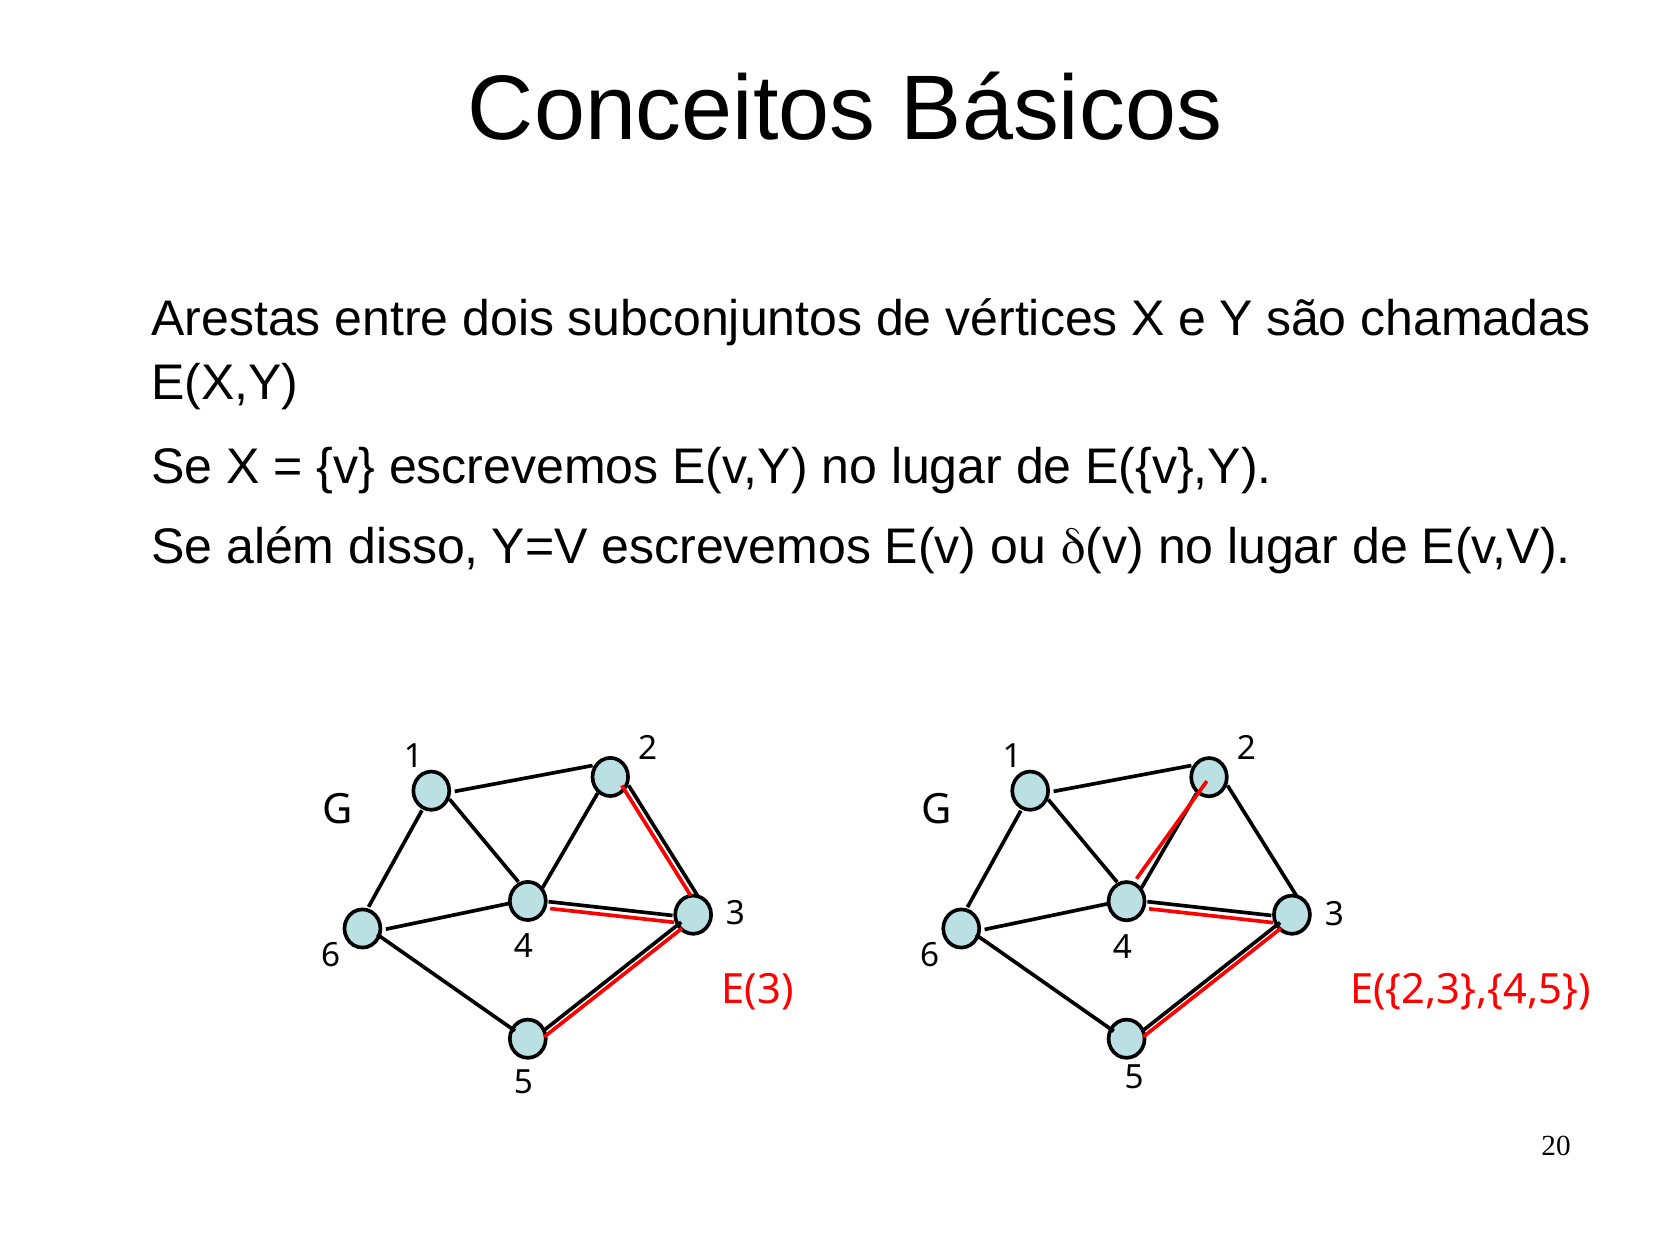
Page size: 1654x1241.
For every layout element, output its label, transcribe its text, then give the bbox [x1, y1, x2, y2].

text_box 5 [499, 1050, 548, 1111]
text_box [1191, 758, 1227, 797]
text_box [1108, 882, 1145, 915]
text_box G [906, 771, 967, 845]
text_box [592, 757, 628, 797]
text_box [675, 895, 711, 934]
text_box E({2,3},{4,5})‏ [1335, 950, 1606, 1024]
text_box 5 [1109, 1045, 1159, 1107]
text_box 6 [905, 923, 954, 985]
text_box 2 [623, 716, 672, 778]
text_box 2 [1222, 716, 1271, 778]
title Conceitos Básicos [261, 50, 1430, 164]
text_box 6 [306, 923, 356, 984]
text_box [1108, 1019, 1145, 1045]
text_box [509, 881, 546, 914]
text_box 4 [499, 914, 548, 976]
text_box 3 [711, 881, 760, 943]
text_box 1 [388, 724, 438, 786]
text_box [345, 909, 381, 948]
text_box [944, 909, 980, 948]
text_box 1 [987, 724, 1037, 786]
text_box [1273, 895, 1309, 934]
text_box [509, 1019, 546, 1050]
text_box [413, 773, 450, 810]
list Arestas entre dois subconjuntos de vértices X e Y são chamadas E(X,Y)‏ Se X = {v} escrevemos E(v,Y) no lugar de E({v},Y). Se além disso, Y=V escrevemos E(v) ou (v) no lugar de E(v,V). [151, 289, 1595, 1019]
text_box [1012, 773, 1049, 810]
text_box 4 [1098, 915, 1147, 976]
text_box E(3)‏ [706, 950, 809, 1024]
text_box G [307, 771, 368, 845]
text_box 3 [1309, 882, 1359, 943]
